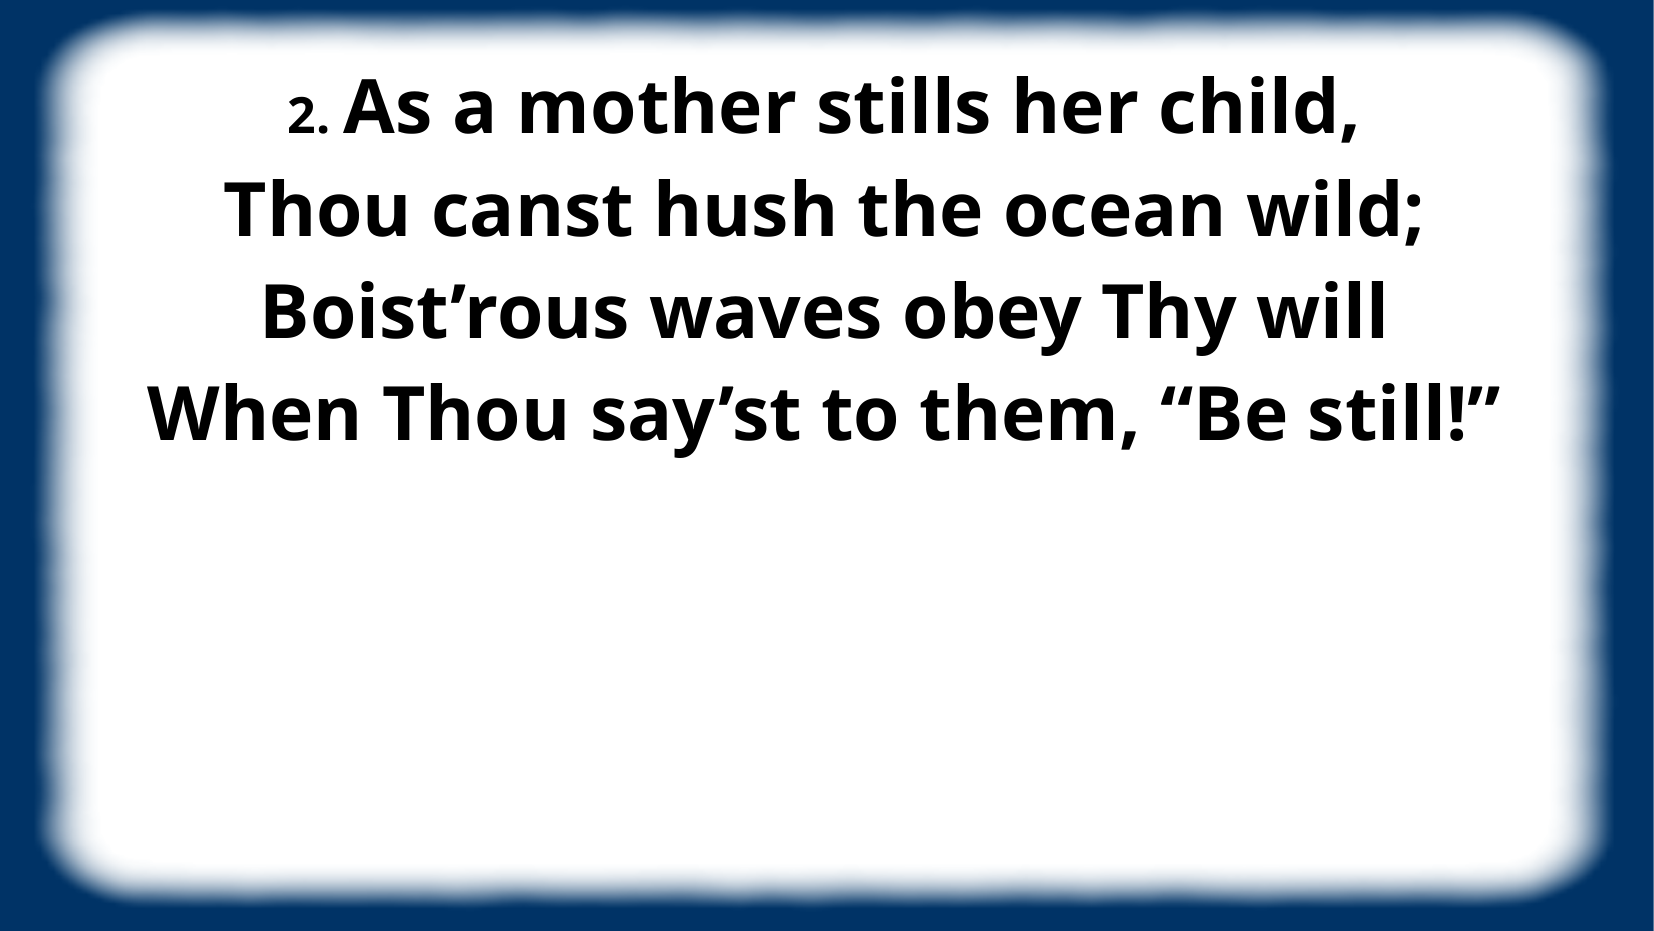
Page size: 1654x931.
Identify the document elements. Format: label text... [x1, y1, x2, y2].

picture [0, 0, 1654, 931]
text_box 2. As a mother stills her child, Thou canst hush the ocean wild; Boist’rous waves obey Thy will When Thou say’st to them, “Be still!” [105, 46, 1546, 496]
